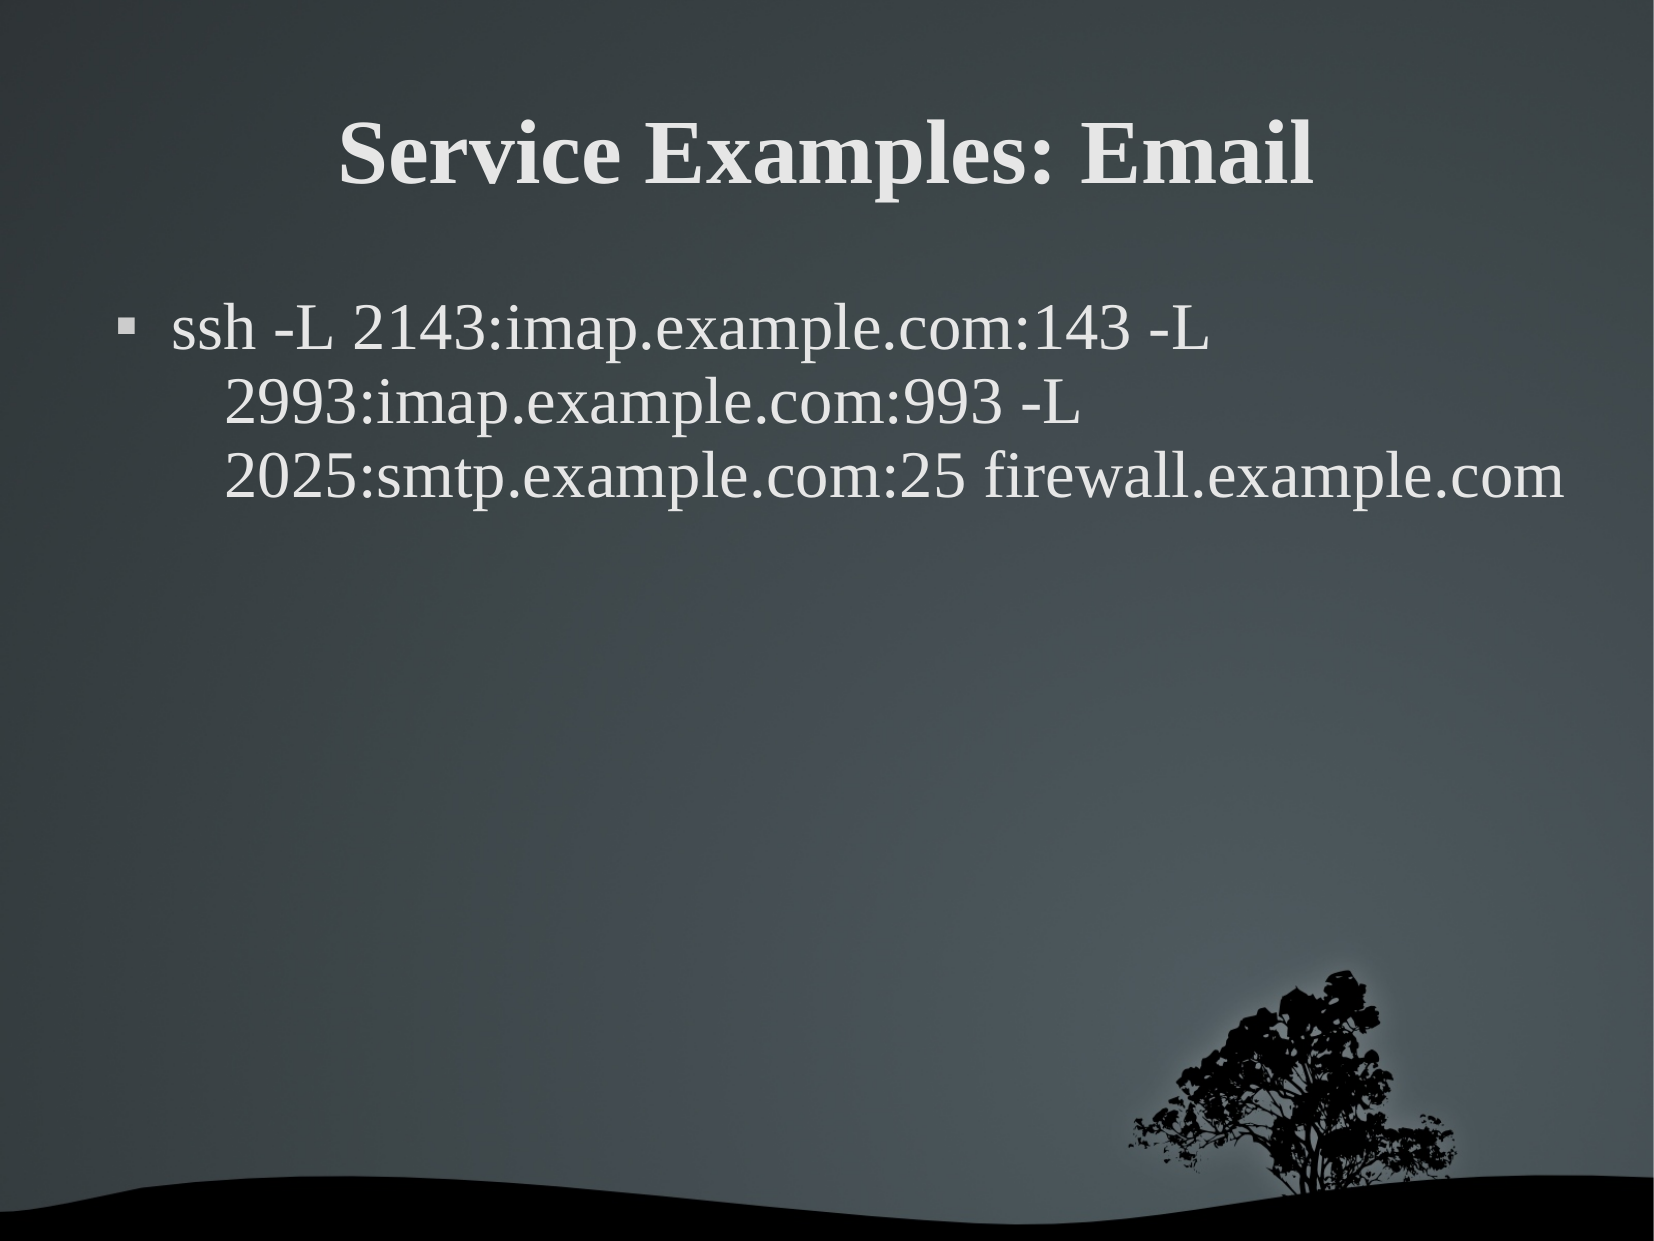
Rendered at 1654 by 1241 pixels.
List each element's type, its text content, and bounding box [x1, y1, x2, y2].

list ssh -L 2143:imap.example.com:143 -L 2993:imap.example.com:993 -L 2025:smtp.example.com:25 firewall.example.com [82, 290, 1571, 1094]
picture [0, 0, 1654, 1241]
title Service Examples: Email [82, 49, 1571, 257]
